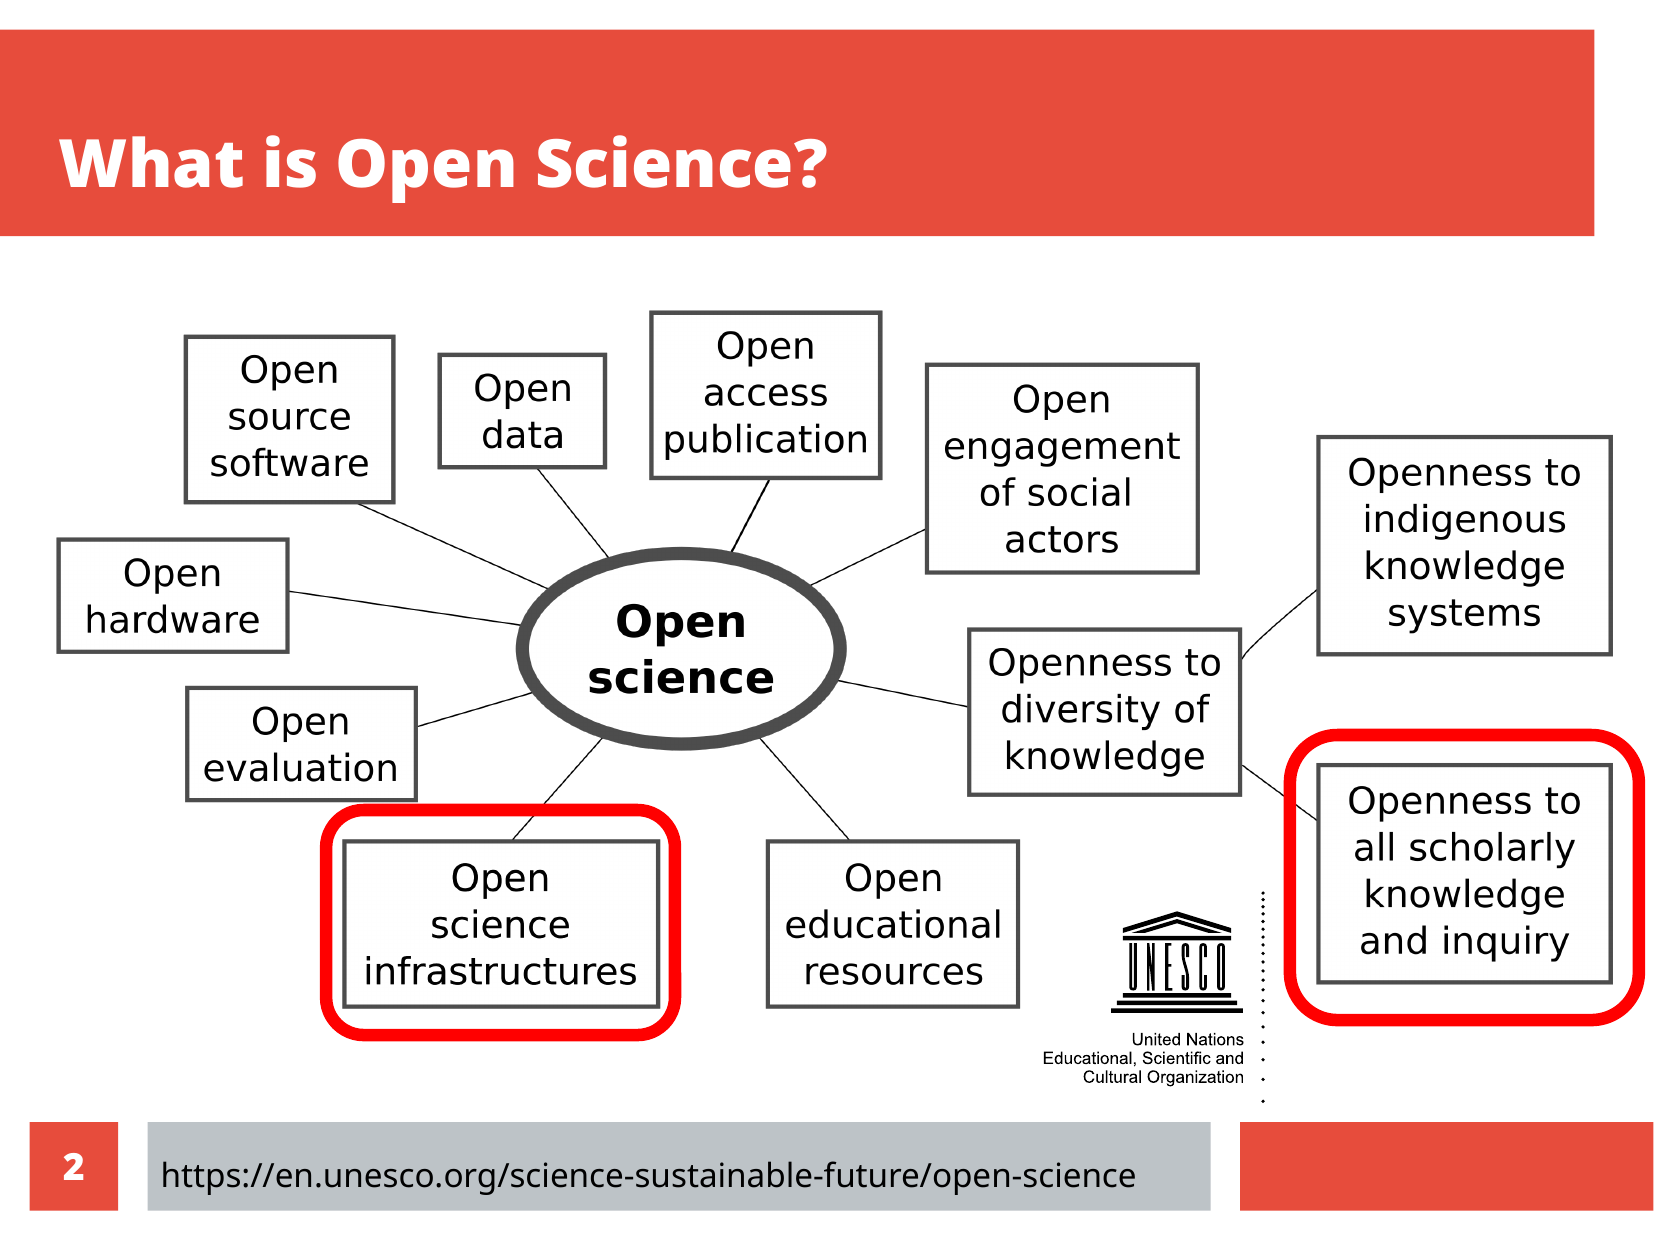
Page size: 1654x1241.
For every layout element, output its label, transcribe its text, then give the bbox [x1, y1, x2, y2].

text_box https://en.unesco.org/science-sustainable-future/open-science [145, 1144, 1211, 1199]
picture [1297, 742, 1632, 1013]
title What is Open Science? [59, 59, 1595, 207]
picture [333, 817, 668, 1028]
picture [30, 262, 1639, 1117]
